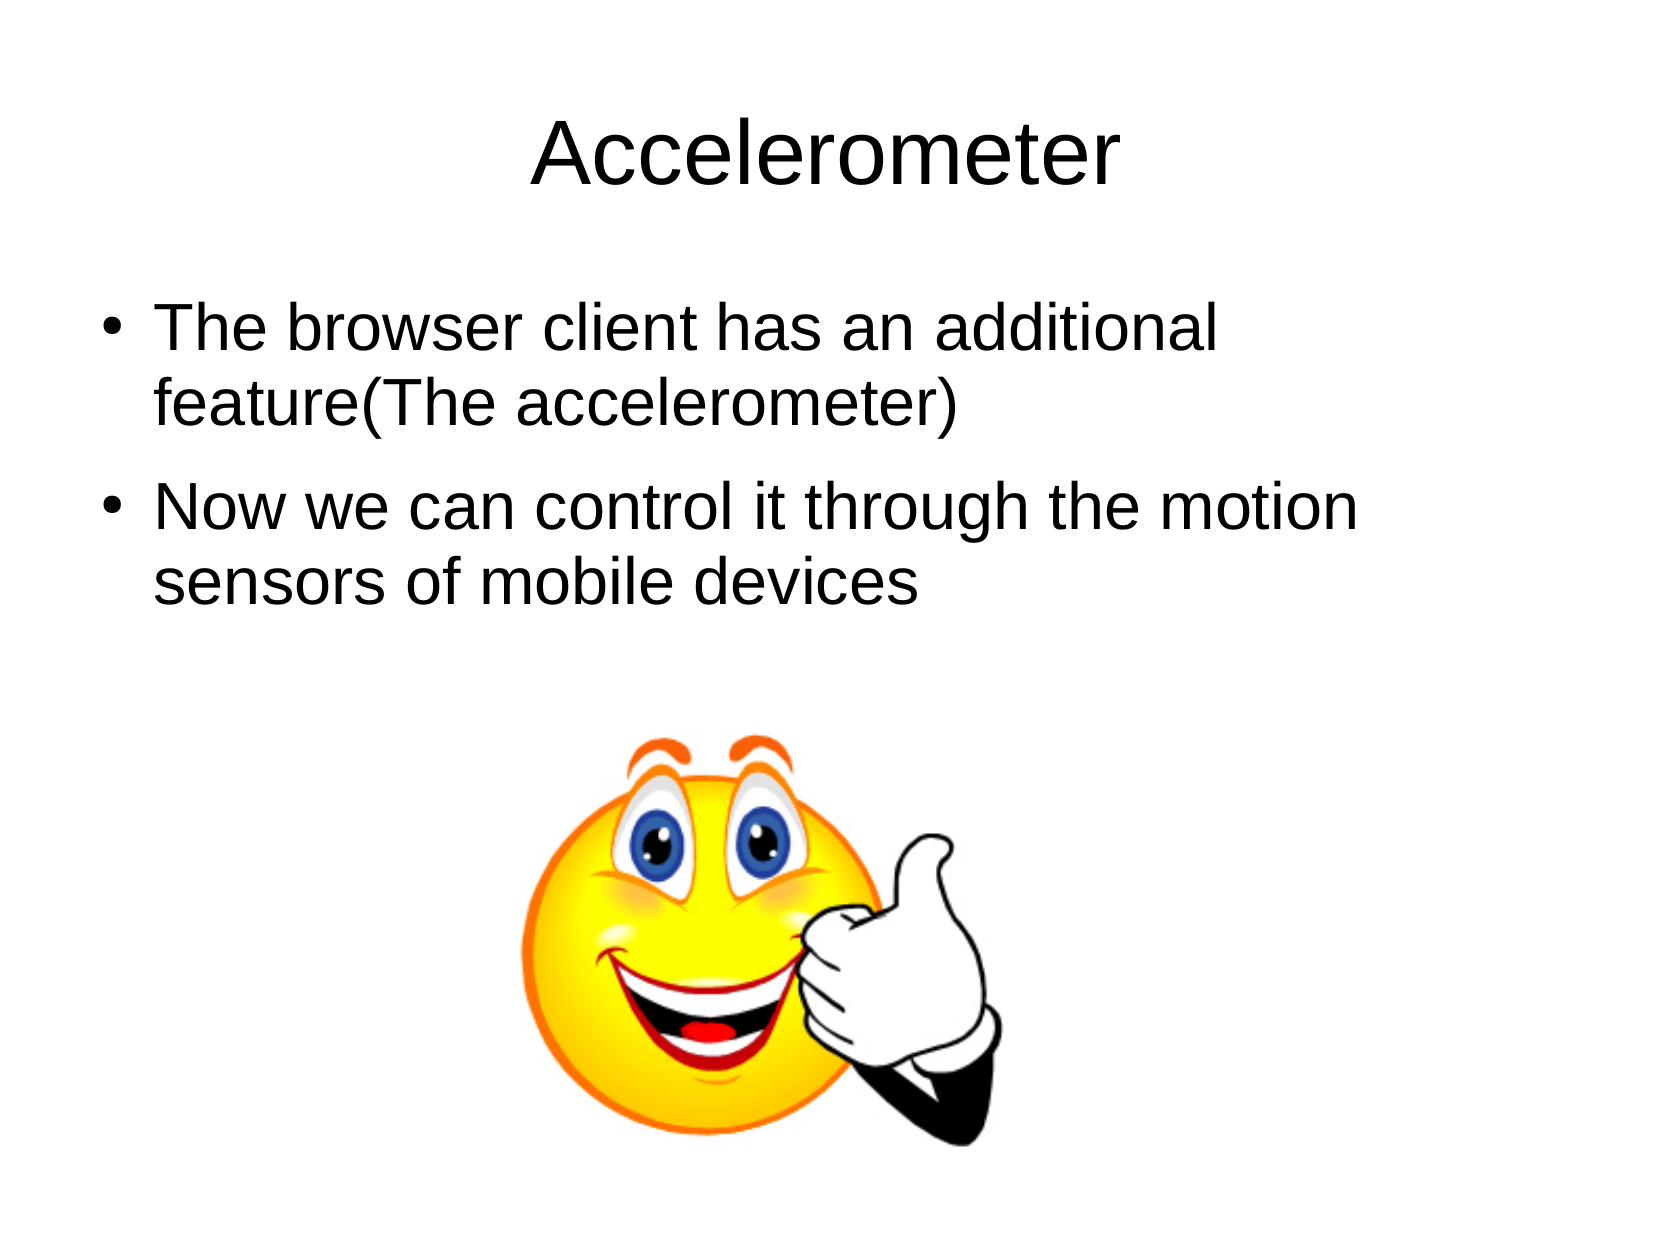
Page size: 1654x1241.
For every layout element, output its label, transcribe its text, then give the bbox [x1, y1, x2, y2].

picture [519, 732, 1006, 1149]
title Accelerometer [82, 49, 1571, 257]
list The browser client has an additional feature(The accelerometer) Now we can control it through the motion sensors of mobile devices [82, 290, 1571, 1010]
